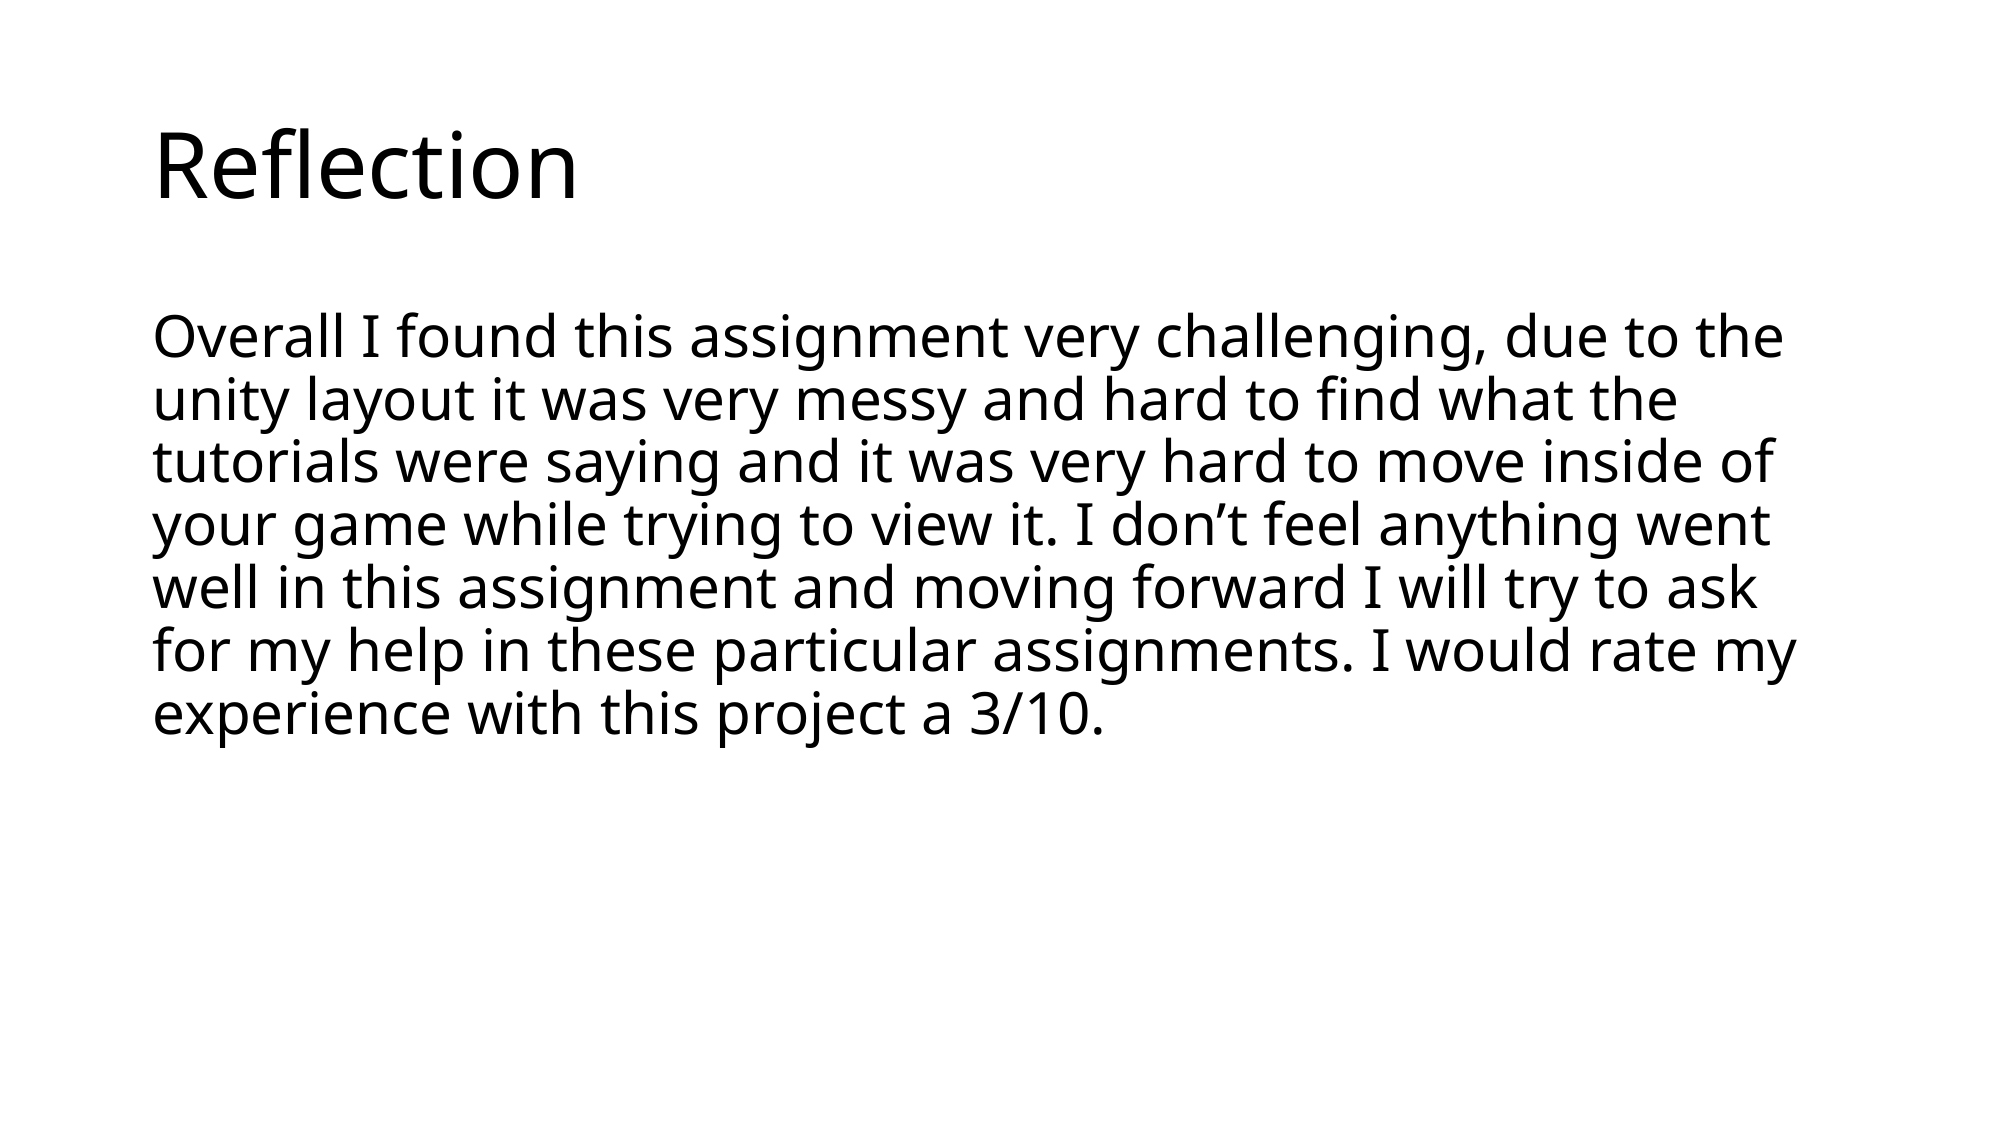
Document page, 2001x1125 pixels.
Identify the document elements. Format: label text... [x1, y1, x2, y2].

title Reflection [137, 59, 1863, 278]
list Overall I found this assignment very challenging, due to the unity layout it was very messy and hard to find what the tutorials were saying and it was very hard to move inside of your game while trying to view it. I don’t feel anything went well in this assignment and moving forward I will try to ask for my help in these particular assignments. I would rate my experience with this project a 3/10. [137, 299, 1863, 1014]
